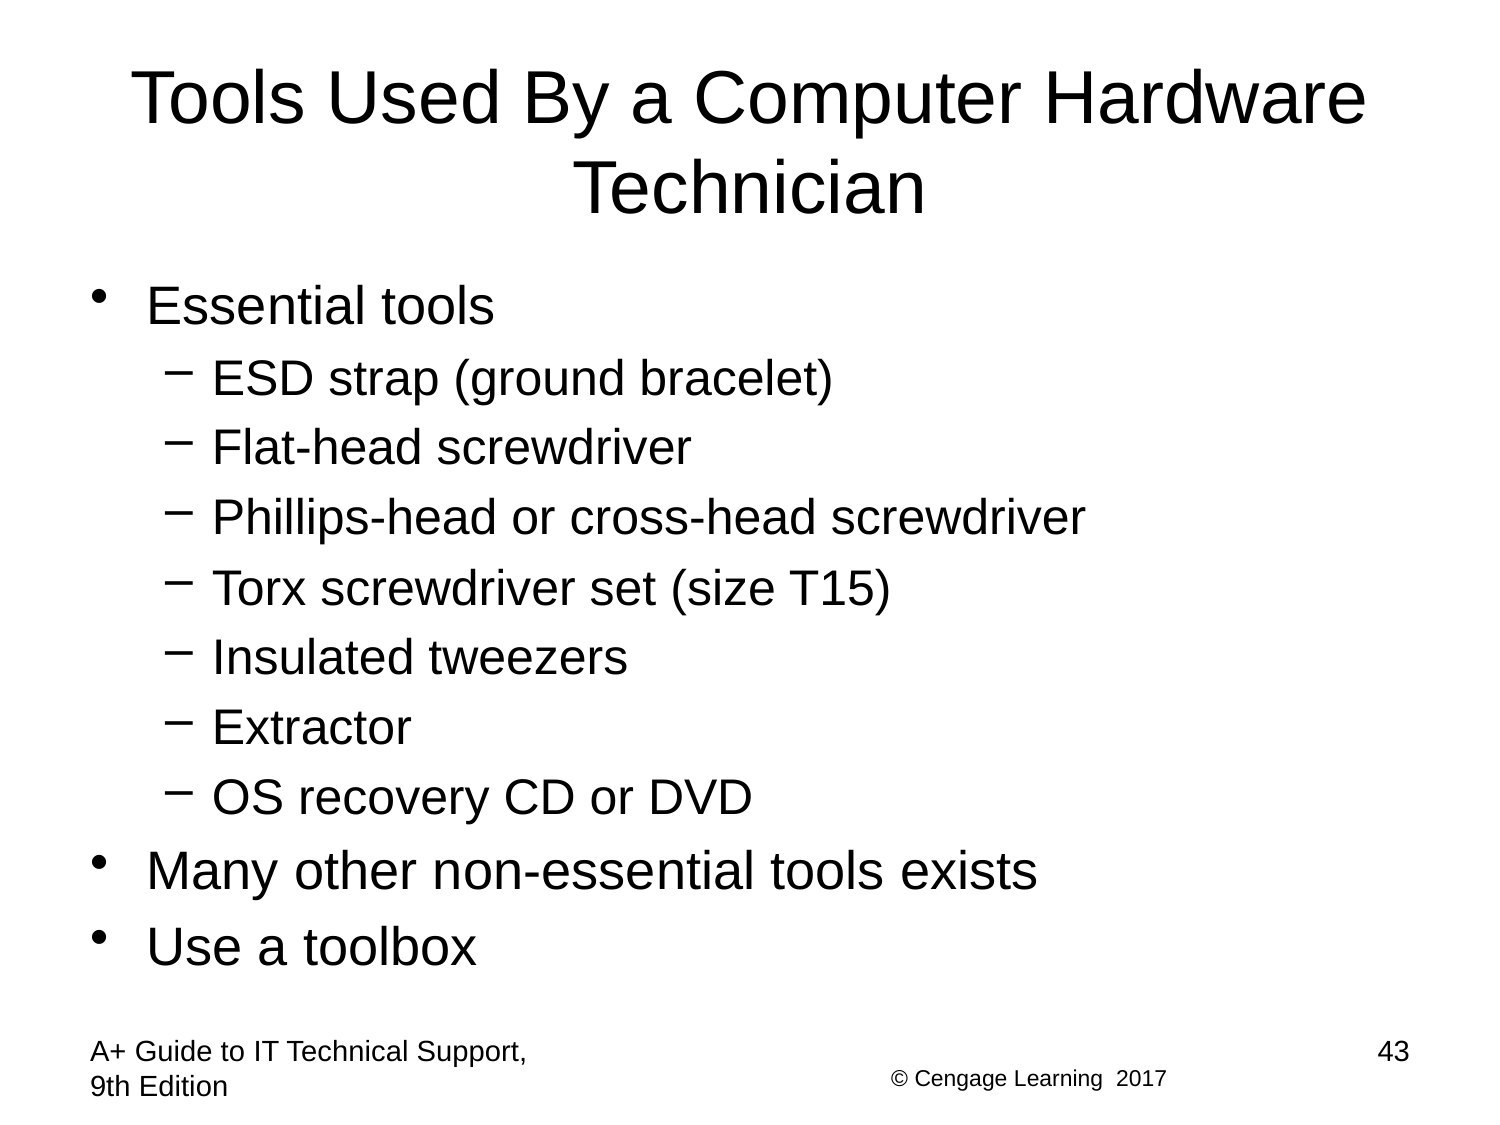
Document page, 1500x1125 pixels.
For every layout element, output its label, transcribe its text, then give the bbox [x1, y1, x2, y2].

slide_number <number> [1312, 1024, 1425, 1103]
list Essential tools ESD strap (ground bracelet) Flat-head screwdriver Phillips-head or cross-head screwdriver Torx screwdriver set (size T15) Insulated tweezers Extractor OS recovery CD or DVD Many other non-essential tools exists Use a toolbox [75, 262, 1425, 1005]
footer A+ Guide to IT Technical Support, 9th Edition [75, 1024, 588, 1103]
title Tools Used By a Computer Hardware Technician [75, 45, 1425, 233]
